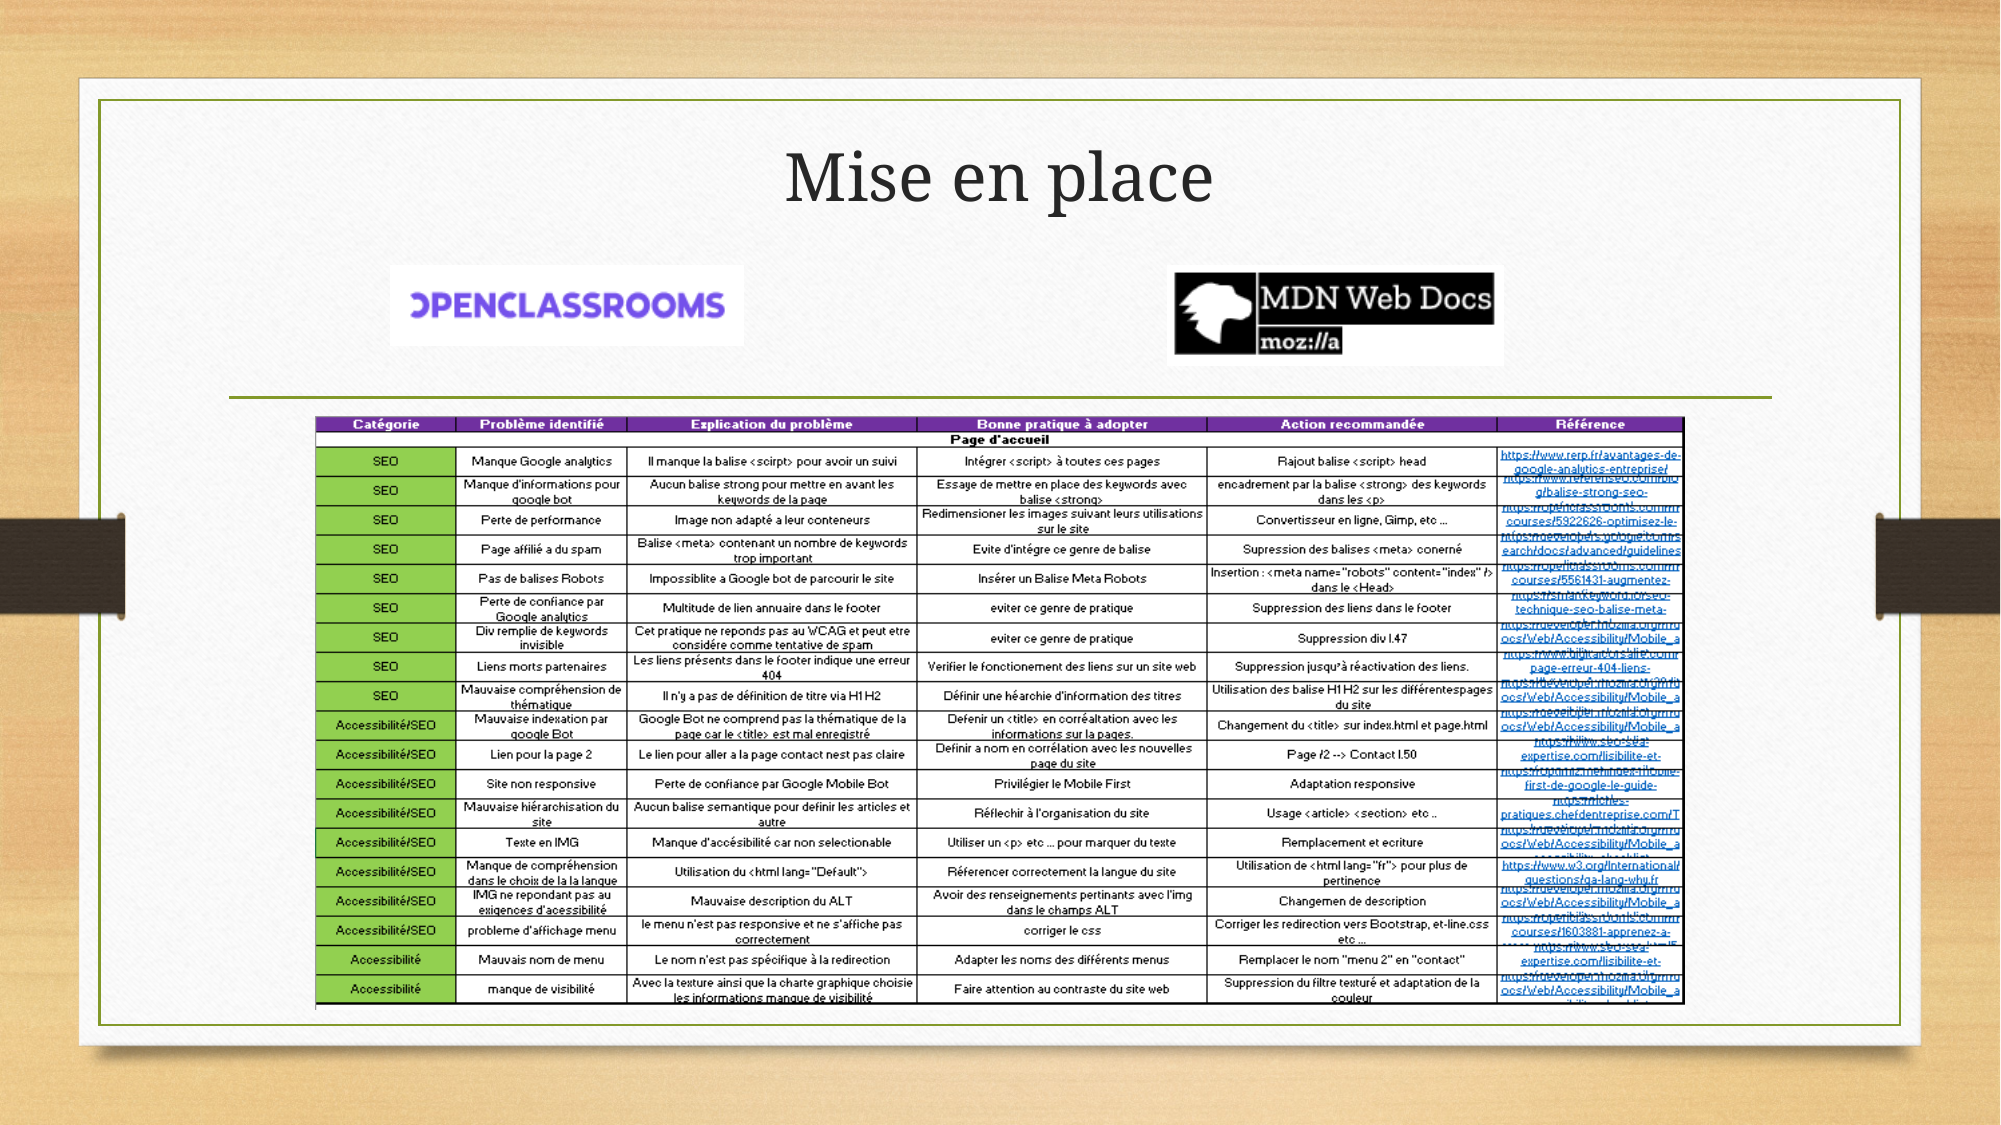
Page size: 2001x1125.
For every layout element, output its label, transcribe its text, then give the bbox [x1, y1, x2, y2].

title Mise en place [212, 104, 1788, 245]
picture [390, 265, 744, 346]
picture [315, 416, 1685, 1010]
picture [1167, 265, 1504, 366]
